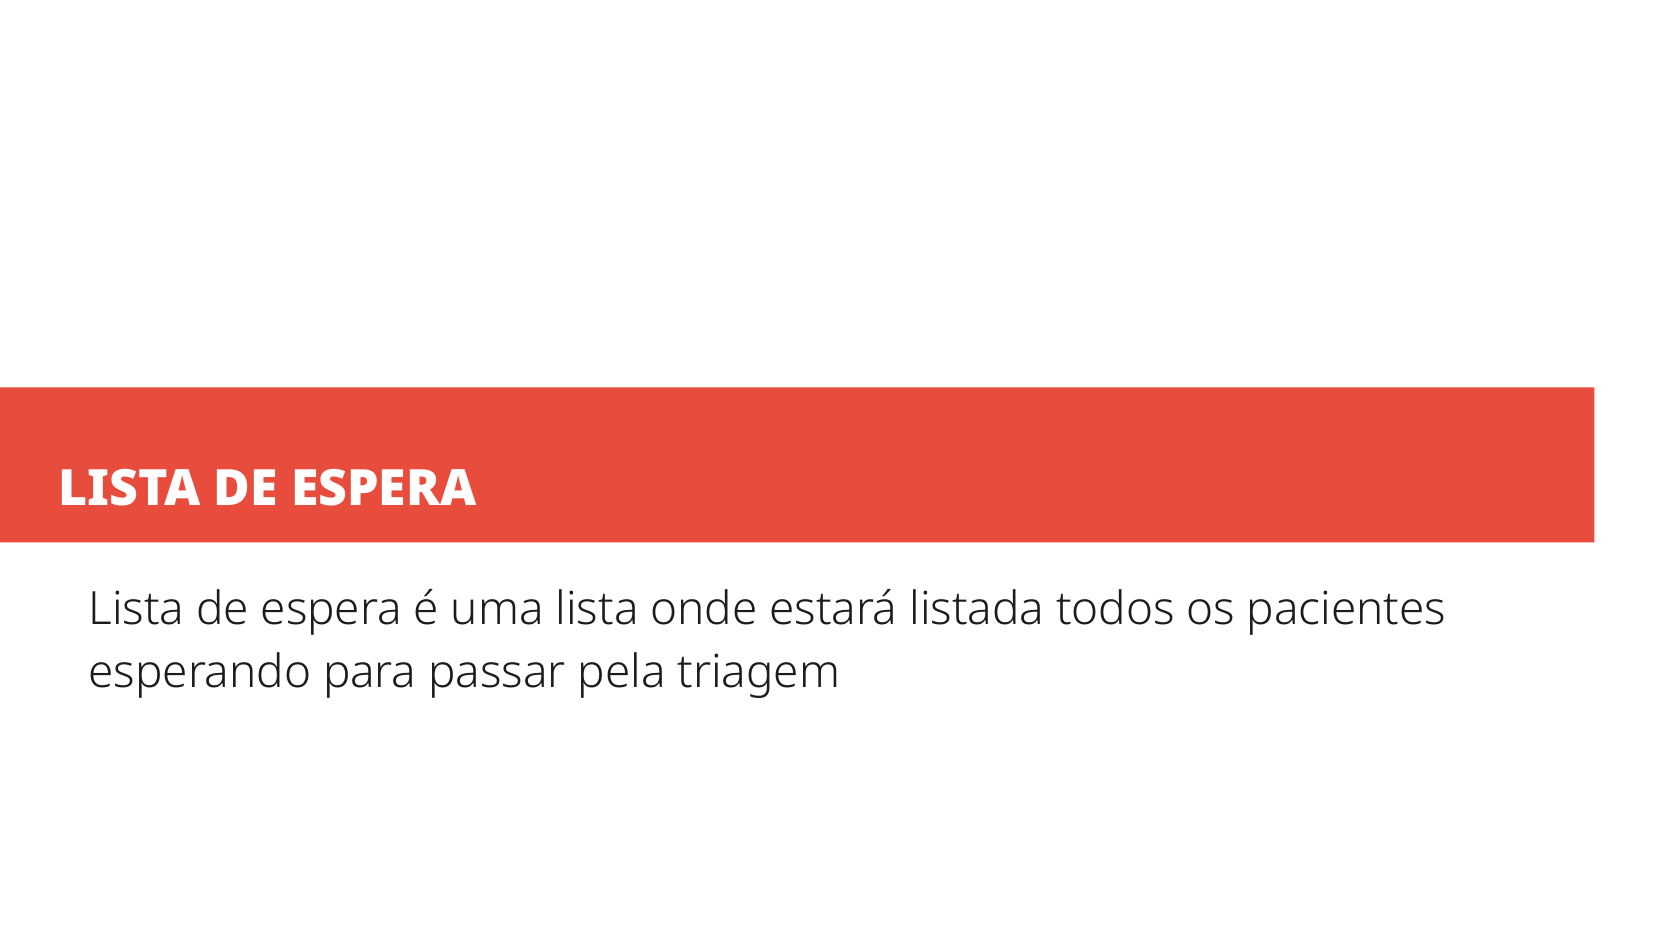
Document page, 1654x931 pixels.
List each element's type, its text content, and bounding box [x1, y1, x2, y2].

title LISTA DE ESPERA [59, 409, 1595, 521]
subtitle Lista de espera é uma lista onde estará listada todos os pacientes esperando para passar pela triagem [88, 575, 1595, 886]
